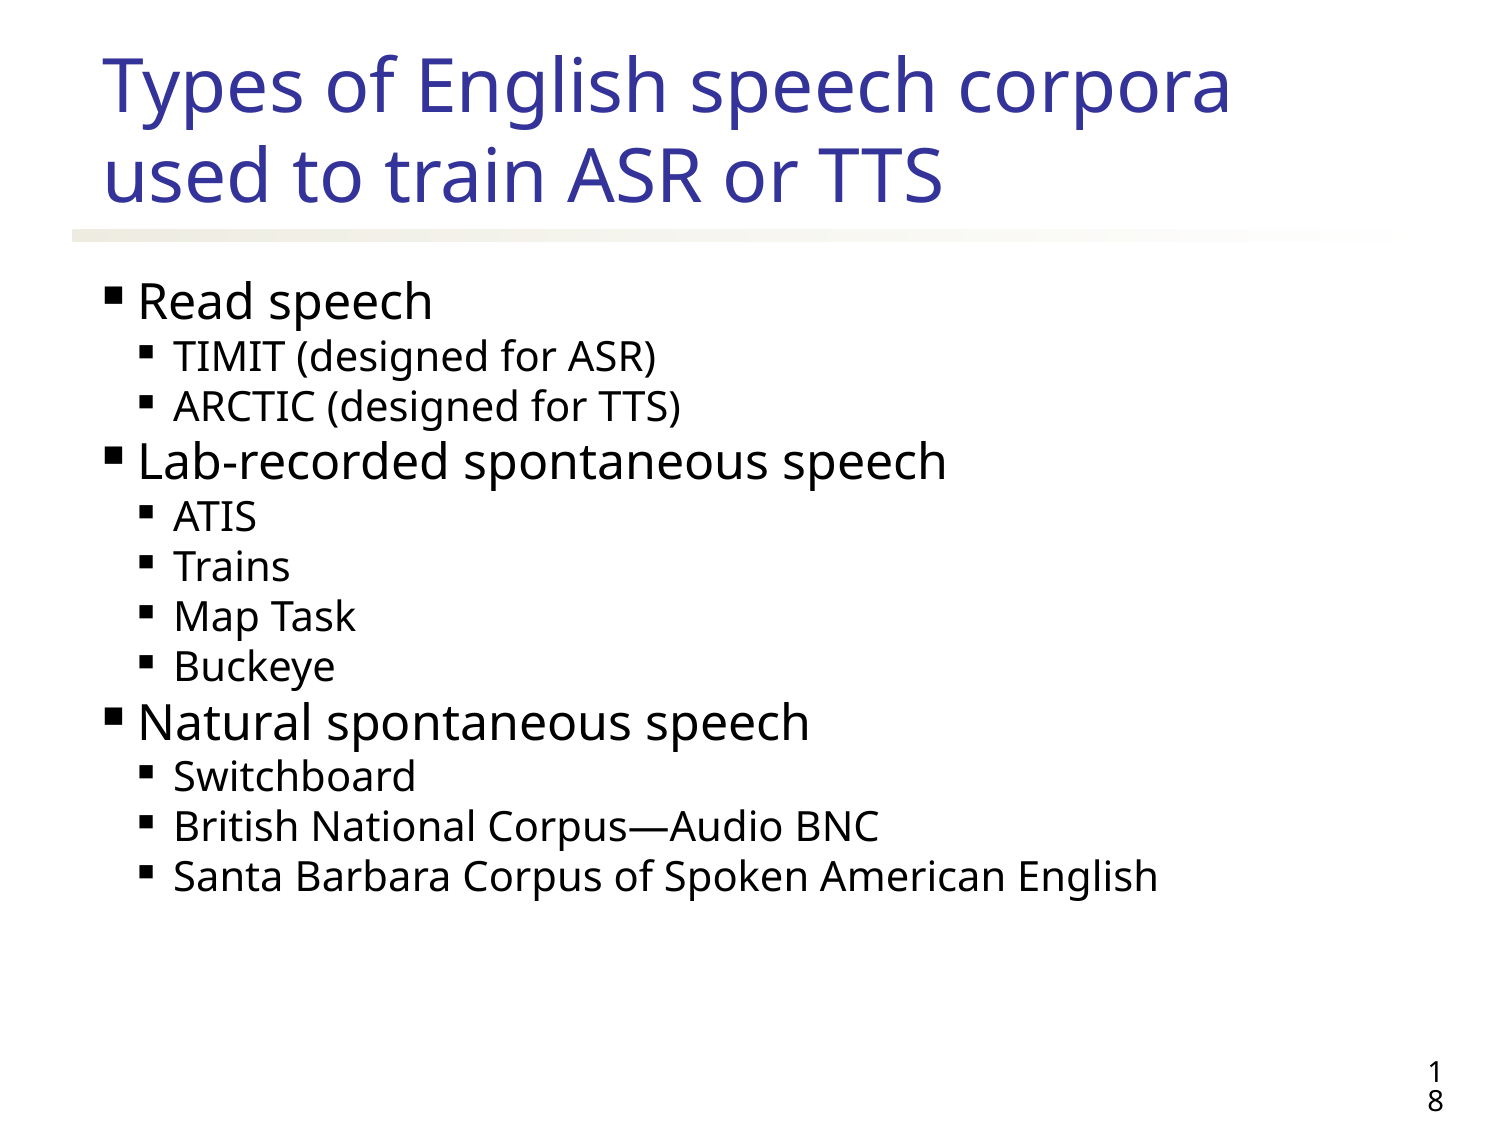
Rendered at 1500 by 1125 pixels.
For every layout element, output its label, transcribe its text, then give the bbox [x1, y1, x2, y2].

text_box <number> [1412, 1025, 1475, 1100]
text_box Types of English speech corpora used to train ASR or TTS [87, 37, 1304, 225]
text_box Read speech TIMIT (designed for ASR) ARCTIC (designed for TTS) Lab-recorded spontaneous speech ATIS Trains Map Task Buckeye Natural spontaneous speech Switchboard British National Corpus—Audio BNC Santa Barbara Corpus of Spoken American English [87, 262, 1400, 1063]
